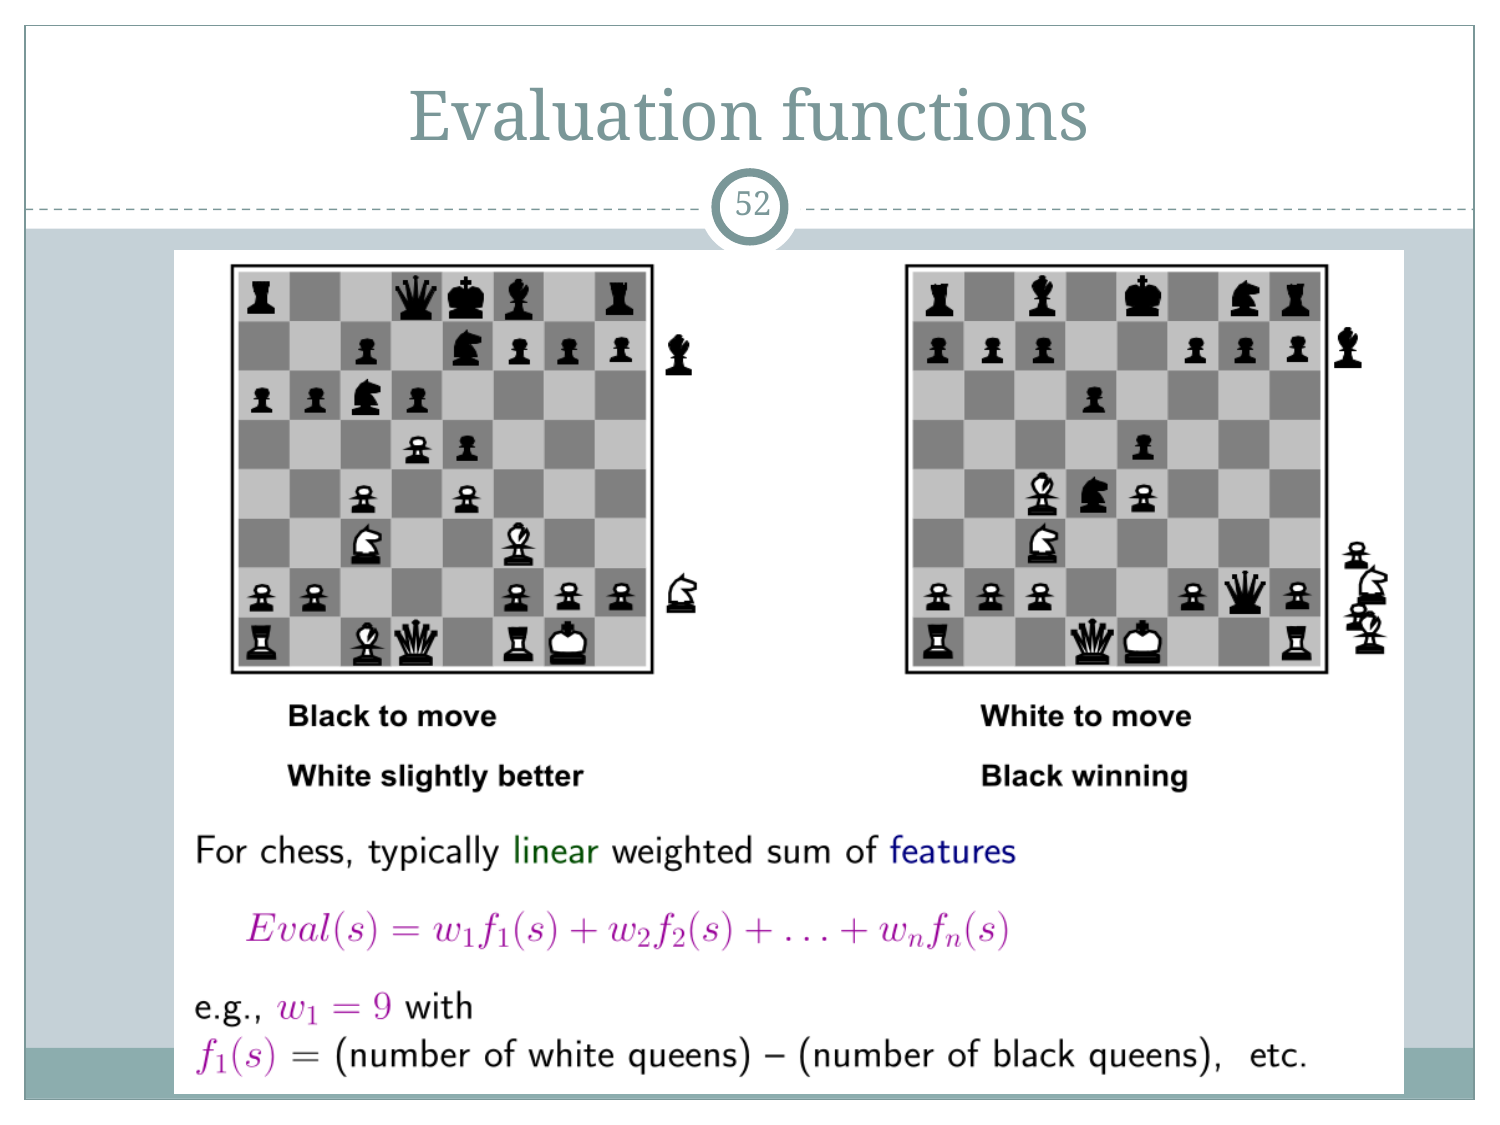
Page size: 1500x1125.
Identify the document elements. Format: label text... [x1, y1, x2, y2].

slide_number <number> [715, 168, 791, 241]
title Evaluation functions [49, 37, 1450, 162]
picture [174, 250, 1404, 1094]
